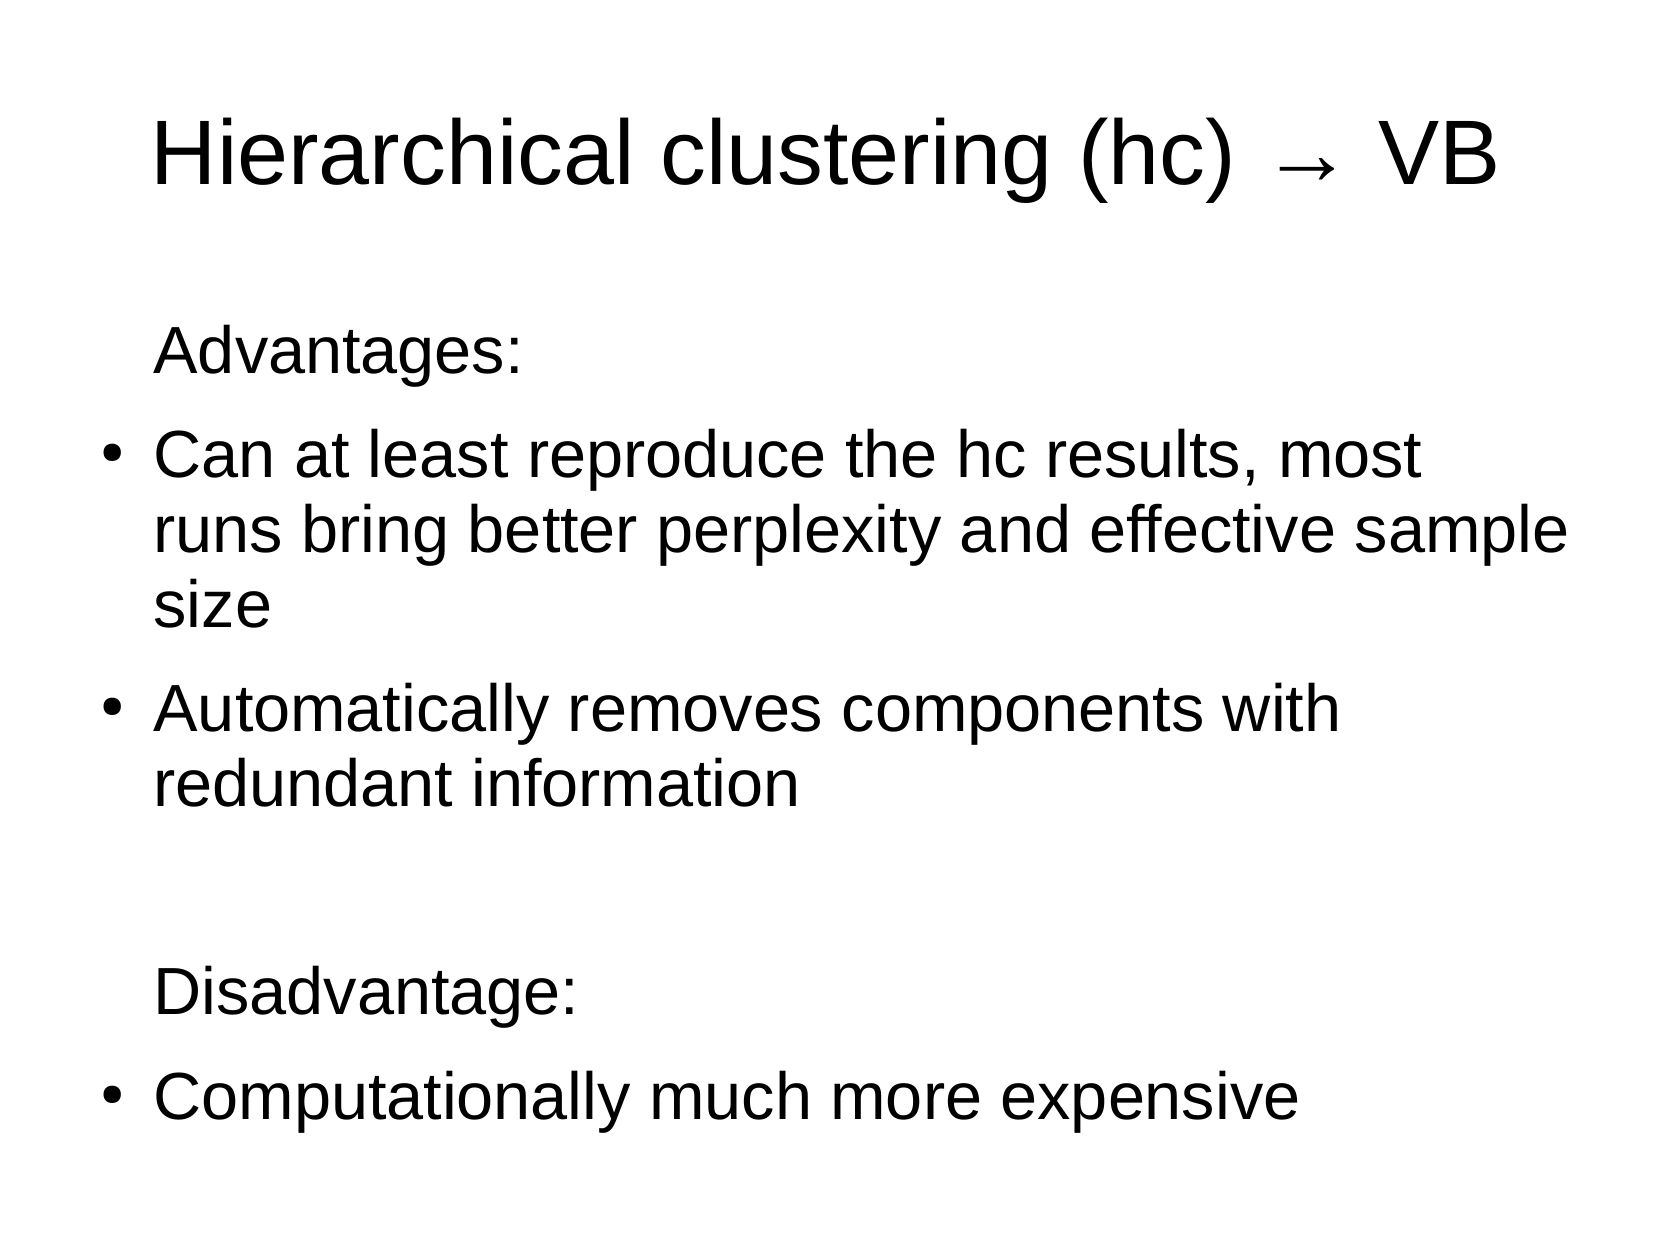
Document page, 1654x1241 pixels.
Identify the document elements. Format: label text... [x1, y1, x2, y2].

title Hierarchical clustering (hc) → VB [82, 49, 1571, 257]
list Advantages: Can at least reproduce the hc results, most runs bring better perplexity and effective sample size Automatically removes components with redundant information Disadvantage: Computationally much more expensive [82, 312, 1571, 1182]
